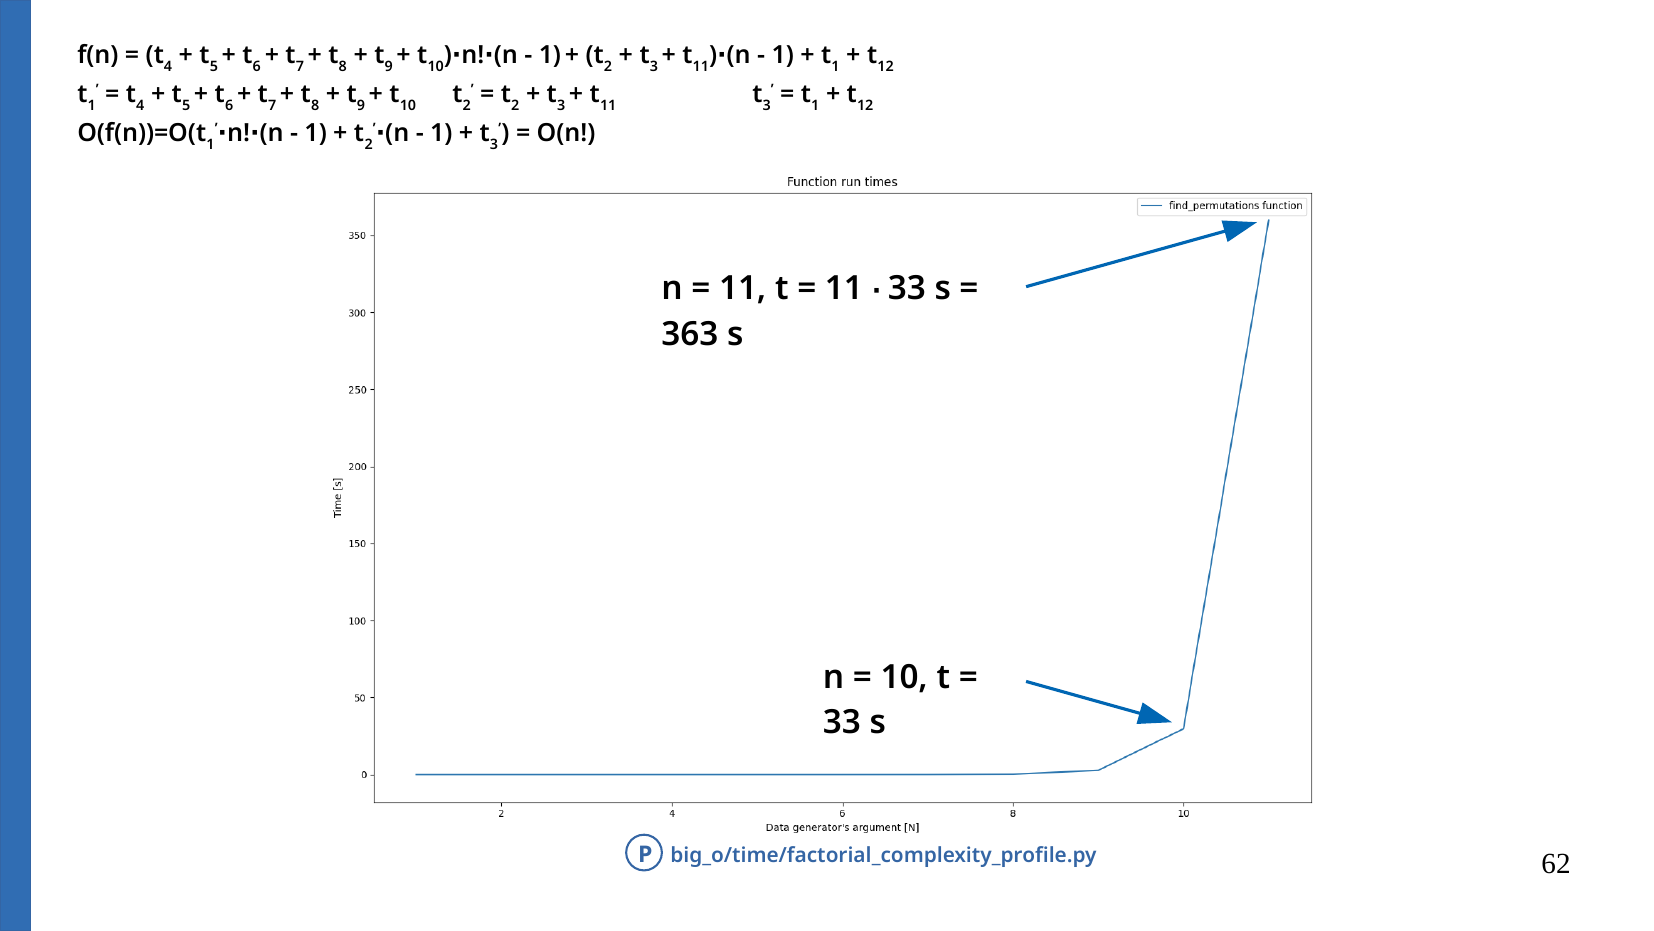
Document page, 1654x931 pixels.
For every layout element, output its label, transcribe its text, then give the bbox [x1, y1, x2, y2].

text_box big_o/time/factorial_complexity_profile.py [655, 832, 1119, 874]
text_box n = 10, t = 33 s [808, 645, 1040, 703]
text_box P [624, 830, 653, 878]
text_box [0, 0, 31, 931]
text_box n = 11, t = 11 ⋅ 33 s = 363 s [646, 256, 1040, 314]
picture [222, 154, 1432, 890]
text_box f(n) = (t4 + t5 + t6 + t7 + t8 + t9 + t10)⋅n!⋅(n - 1) + (t2 + t3 + t11)⋅(n - 1) + t1 + t12 t1’ = t4 + t5 + t6 + t7 + t8 + t9 + t10 t2’ = t2 + t3 + t11 t3’ = t1 + t12 O(f(n))=O(t1’⋅n!⋅(n - 1) + t2’⋅(n - 1) + t3’) = O(n!) [62, 29, 1621, 154]
